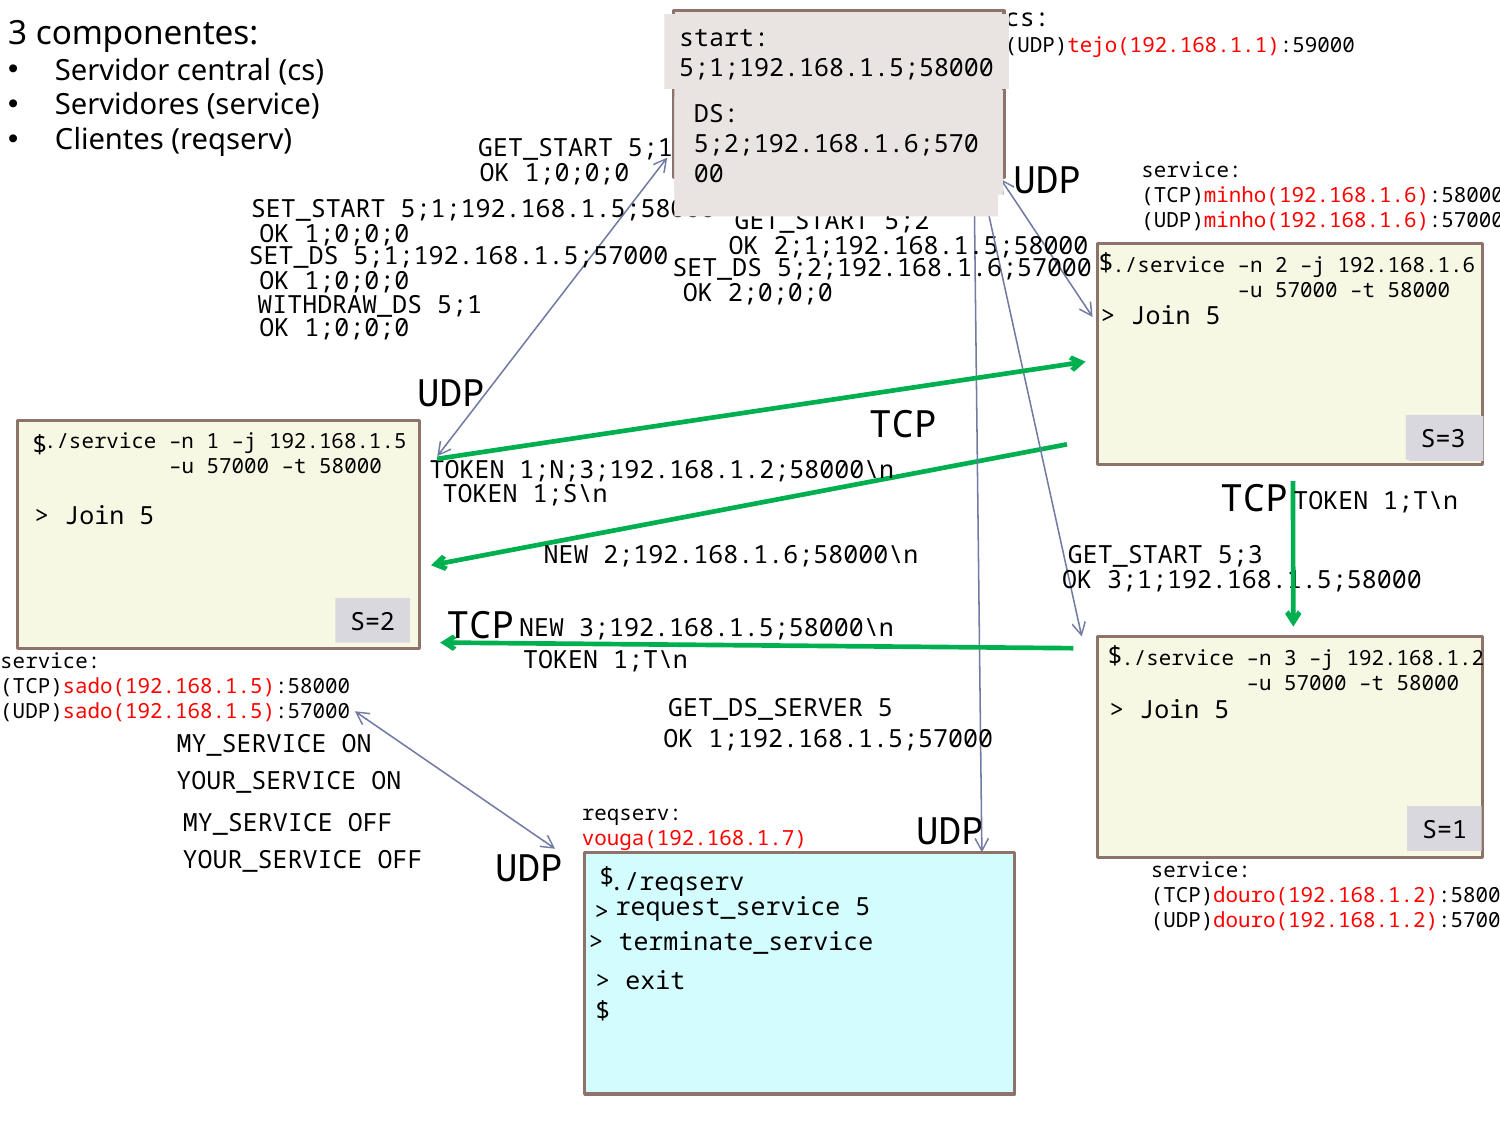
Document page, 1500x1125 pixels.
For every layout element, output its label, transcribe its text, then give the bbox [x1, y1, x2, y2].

text_box TCP [1205, 467, 1303, 527]
text_box TCP [854, 393, 952, 453]
text_box OK 2;0;0;0 [668, 268, 848, 314]
text_box TCP [1272, 487, 1278, 498]
text_box MY_SERVICE OFF [168, 798, 408, 835]
text_box $ [584, 852, 1015, 1094]
text_box TOKEN 1;T\n [508, 636, 703, 681]
text_box ./service –n 1 –j 192.168.1.5 –u 57000 –t 58000 [29, 420, 615, 486]
text_box request_service 5 [600, 883, 886, 928]
text_box DS: 5;2;192.168.1.6;57000 [679, 90, 1003, 195]
text_box > terminate_service [573, 918, 889, 964]
text_box OK 1;0;0;0 [244, 209, 425, 232]
text_box $ [17, 420, 420, 649]
text_box MY_SERVICE ON [161, 720, 387, 757]
text_box OK 3;1;192.168.1.5;58000 [1296, 556, 1437, 601]
text_box start: 5;1;192.168.1.5;58000 [664, 14, 1009, 89]
text_box S=1 [1407, 806, 1482, 851]
text_box [1097, 703, 1483, 858]
text_box UDP [480, 836, 578, 897]
text_box DS: 5;1;192.168.1.5;57000 [674, 85, 999, 96]
text_box UDP [467, 378, 500, 420]
text_box service: (TCP)minho(192.168.1.6):58000 (UDP)minho(192.168.1.6):57000 [1126, 148, 1500, 239]
text_box cs: (UDP)tejo(192.168.1.1):59000 [990, 0, 1370, 65]
text_box service: (TCP)douro(192.168.1.2):58000 (UDP)douro(192.168.1.2):57000 [1135, 848, 1500, 939]
text_box OK 3;1;192.168.1.5;58000 [1047, 556, 1290, 601]
text_box TOKEN 1;T\n [1278, 476, 1474, 522]
text_box [1097, 309, 1483, 465]
text_box TCP [431, 594, 529, 654]
text_box OK 1;0;0;0 [464, 149, 645, 185]
text_box ./reqserv > [579, 857, 760, 918]
text_box OK 1;0;0;0 [244, 257, 425, 302]
text_box S=3 [1405, 414, 1481, 460]
text_box > Join 5 [1094, 685, 1245, 731]
text_box GET_START 5;3 [1053, 530, 1278, 556]
text_box UDP [968, 820, 978, 831]
text_box ./service –n 2 –j 192.168.1.6 –u 57000 –t 58000 [1097, 243, 1498, 309]
text_box [1097, 678, 1106, 685]
text_box WITHDRAW_DS 5;1 [414, 280, 497, 326]
text_box OK 2;1;192.168.1.5;58000 [713, 222, 992, 244]
text_box SET_DS 5;2;192.168.1.6;57000 [657, 244, 1107, 290]
text_box S=2 [335, 597, 410, 643]
text_box OK 2;1;192.168.1.5;58000 [992, 222, 1104, 244]
text_box OK 1;0;0;0 [244, 304, 425, 350]
text_box ./service –n 3 –j 192.168.1.2 –u 57000 –t 58000 [1106, 637, 1500, 703]
text_box > Join 5 [19, 492, 170, 538]
text_box reqserv: vouga(192.168.1.7) [567, 792, 822, 857]
text_box OK 1;192.168.1.5;57000 [648, 714, 1008, 760]
text_box $ [1092, 632, 1138, 678]
text_box 3 componentes: Servidor central (cs) Servidores (service) Clientes (reqserv) [0, 3, 340, 164]
text_box service: (TCP)sado(192.168.1.5):58000 (UDP)sado(192.168.1.5):57000 [0, 639, 365, 730]
text_box NEW 2;192.168.1.6;58000\n [528, 530, 934, 576]
text_box > exit $ [580, 957, 701, 1033]
text_box TOKEN 1;N;3;192.168.1.2;58000\n [452, 446, 910, 491]
text_box > Join 5 [1085, 292, 1236, 338]
text_box UDP [402, 361, 500, 420]
text_box UDP [999, 148, 1096, 209]
text_box S=1 [1408, 416, 1484, 461]
text_box GET_DS_SERVER 5 [653, 684, 908, 714]
text_box [999, 89, 1004, 148]
text_box YOUR_SERVICE ON [161, 757, 417, 803]
text_box NEW 3;192.168.1.5;58000\n [529, 604, 909, 650]
text_box SET_DS 5;1;192.168.1.5;57000 [233, 232, 684, 278]
text_box TOKEN 1;N;3;192.168.1.2;58000\n [414, 446, 500, 491]
text_box [673, 10, 990, 14]
text_box SET_START 5;1;192.168.1.5;58000 [236, 185, 719, 231]
text_box GET_START 5;1 [463, 123, 674, 169]
text_box YOUR_SERVICE OFF [167, 835, 438, 881]
text_box TOKEN 1;S\n [428, 469, 623, 515]
text_box UDP [901, 799, 999, 860]
text_box [673, 89, 999, 217]
text_box $ [1104, 238, 1129, 243]
